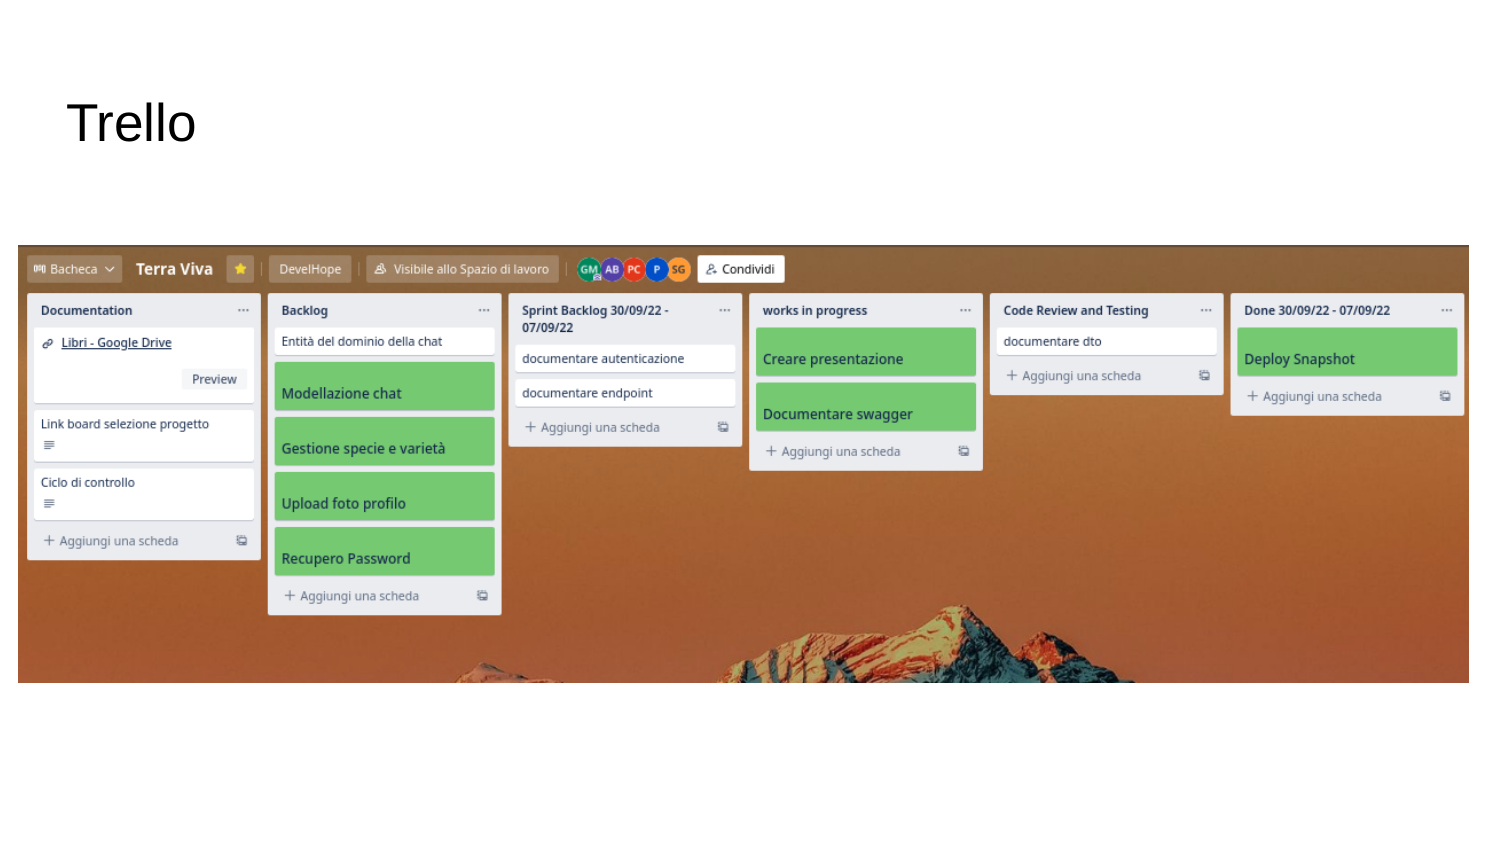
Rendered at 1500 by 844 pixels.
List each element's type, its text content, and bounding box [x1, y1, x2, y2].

title Trello [51, 72, 1449, 167]
picture [18, 245, 1469, 683]
